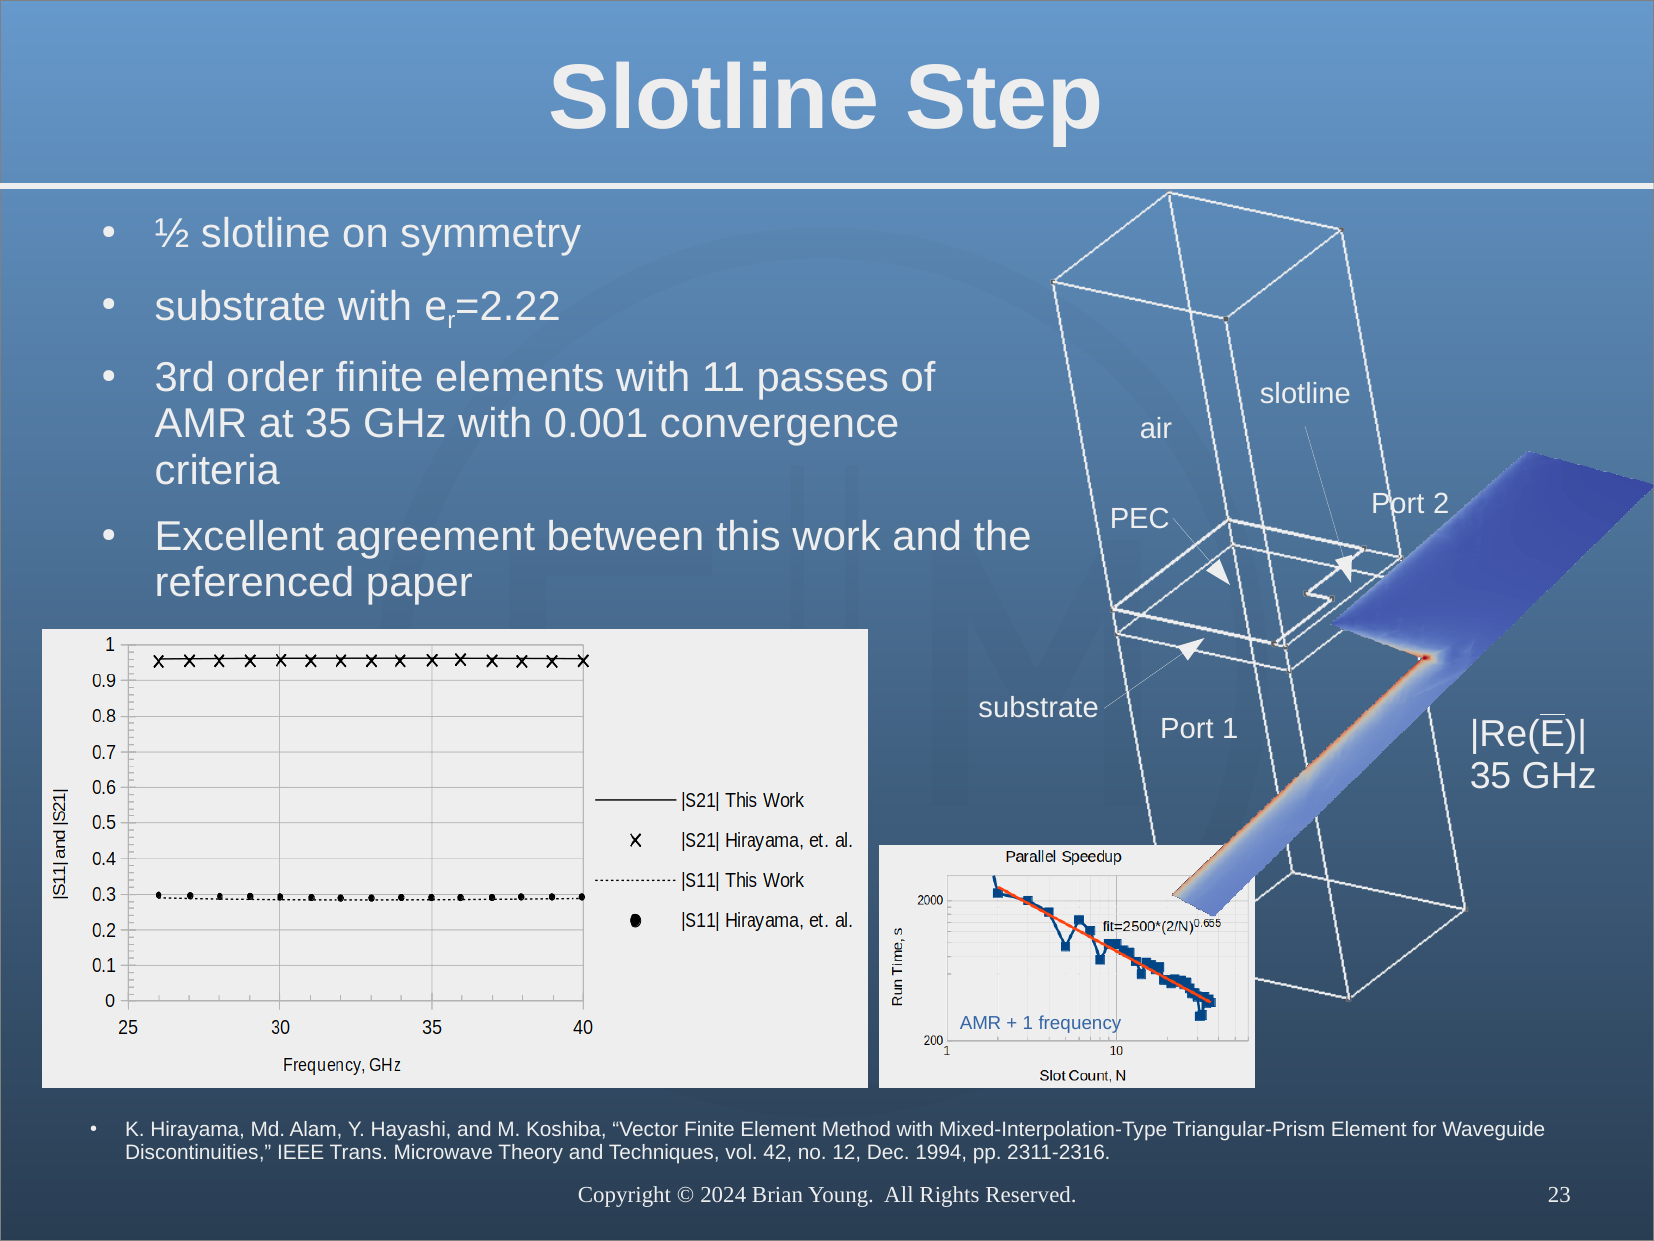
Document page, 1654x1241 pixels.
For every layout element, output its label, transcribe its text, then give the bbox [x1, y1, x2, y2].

picture [42, 629, 868, 1088]
picture [879, 176, 1654, 1088]
text_box PEC [1095, 495, 1201, 543]
text_box substrate [963, 683, 1035, 764]
list ½ slotline on symmetry substrate with er=2.22 3rd order finite elements with 11 passes of AMR at 35 GHz with 0.001 convergence criteria Excellent agreement between this work and the referenced paper [83, 210, 1035, 599]
text_box AMR + 1 frequency [945, 1005, 1186, 1048]
text_box K. Hirayama, Md. Alam, Y. Hayashi, and M. Koshiba, “Vector Finite Element Method with Mixed-Interpolation-Type Triangular-Prism Element for Waveguide Discontinuities,” IEEE Trans. Microwave Theory and Techniques, vol. 42, no. 12, Dec. 1994, pp. 2311-2316. [75, 1110, 1591, 1186]
title Slotline Step [82, 31, 1571, 163]
